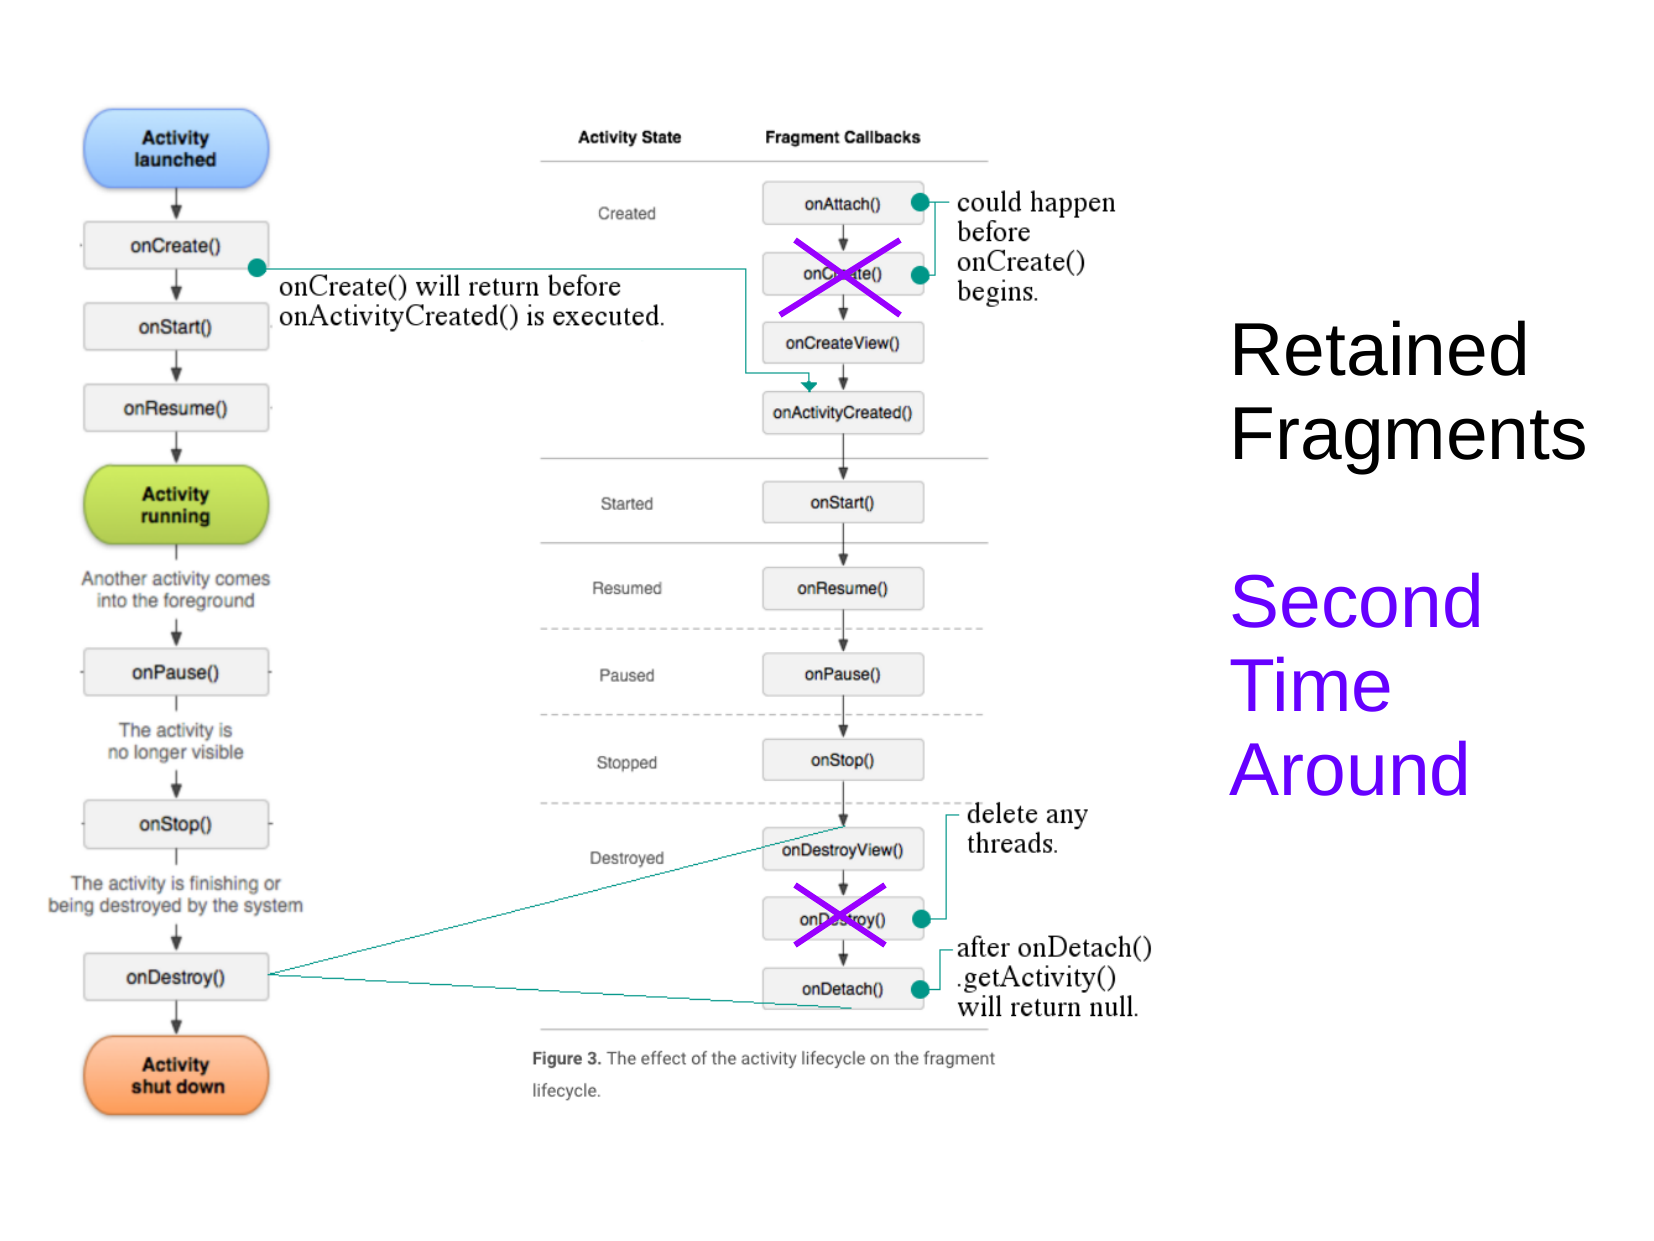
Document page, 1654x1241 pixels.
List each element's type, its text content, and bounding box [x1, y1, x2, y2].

picture [45, 89, 1156, 1145]
text_box Retained Fragments Second Time Around [1215, 300, 1621, 976]
